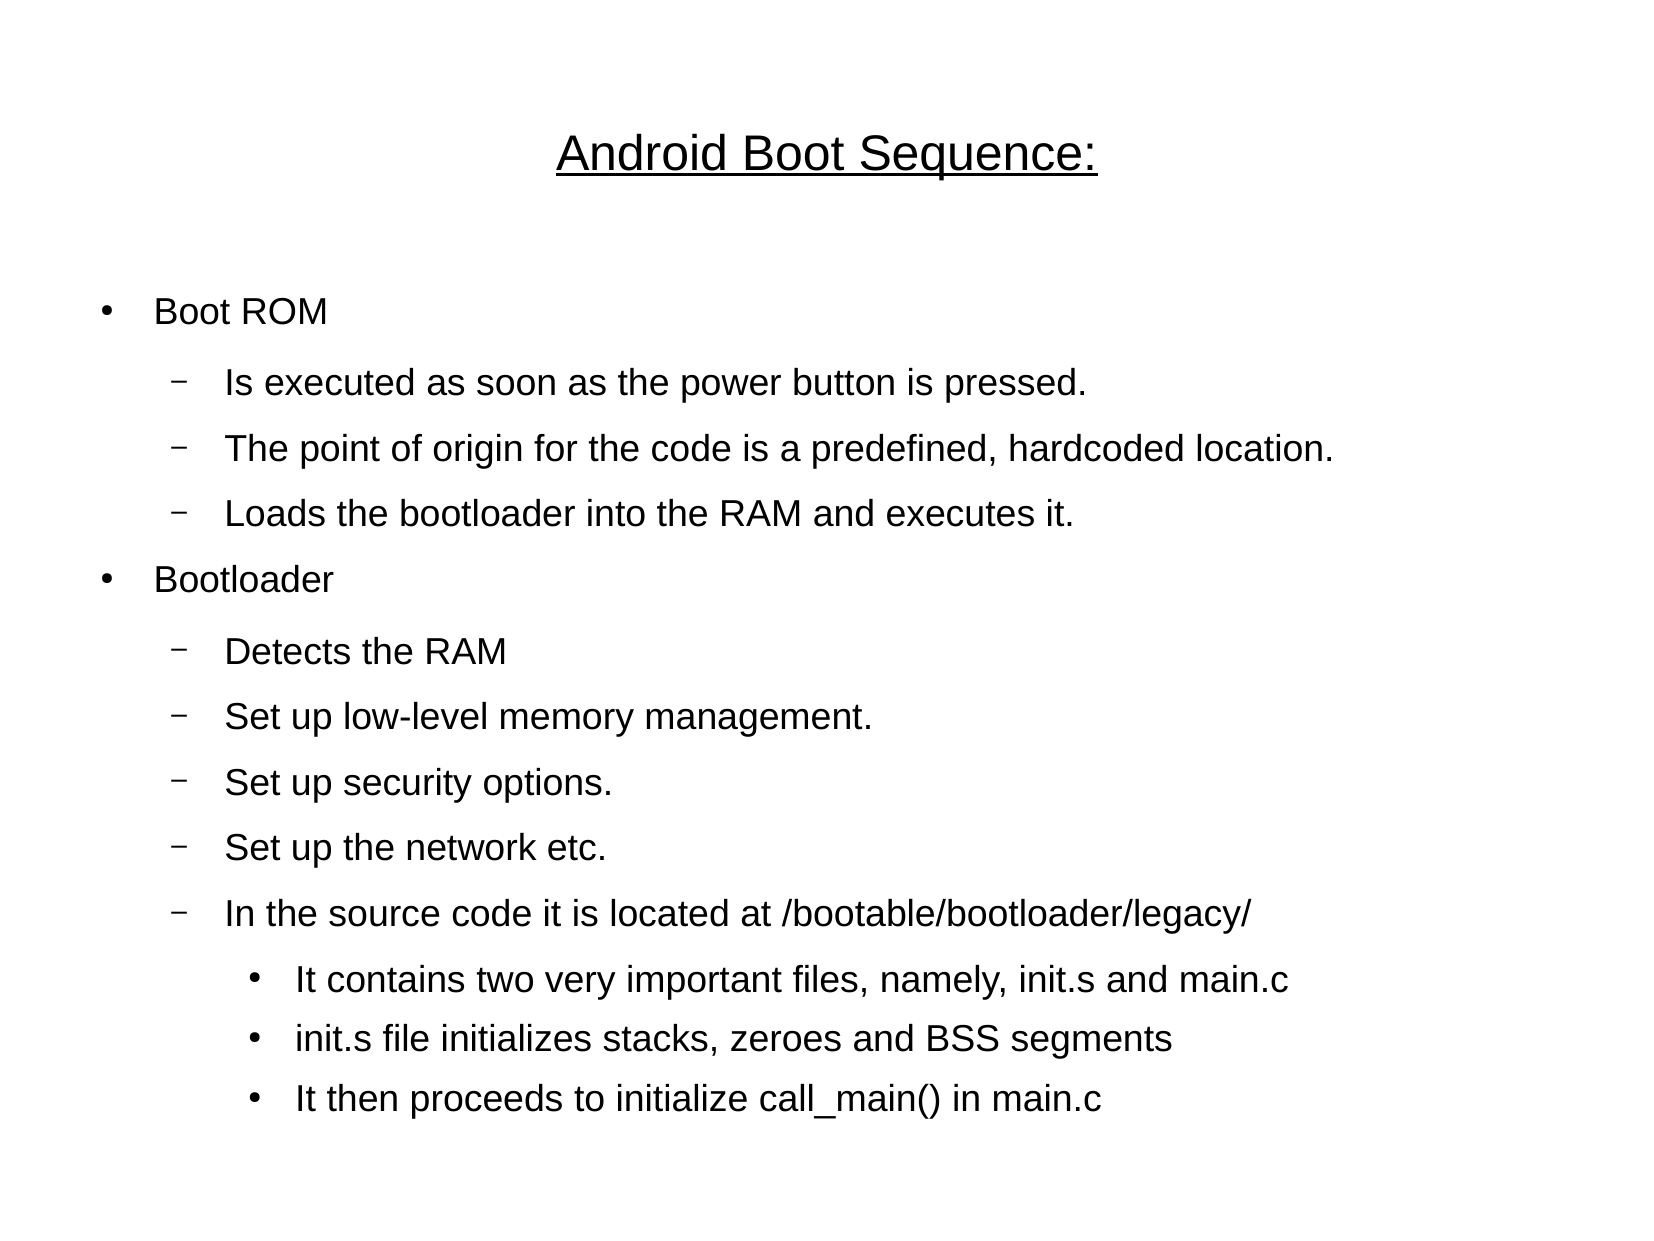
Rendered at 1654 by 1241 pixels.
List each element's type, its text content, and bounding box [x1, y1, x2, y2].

title Android Boot Sequence: [82, 49, 1571, 257]
list Boot ROM Is executed as soon as the power button is pressed. The point of origin for the code is a predefined, hardcoded location. Loads the bootloader into the RAM and executes it. Bootloader Detects the RAM Set up low-level memory management. Set up security options. Set up the network etc. In the source code it is located at /bootable/bootloader/legacy/ It contains two very important files, namely, init.s and main.c init.s file initializes stacks, zeroes and BSS segments It then proceeds to initialize call_main() in main.c [82, 290, 1571, 1123]
